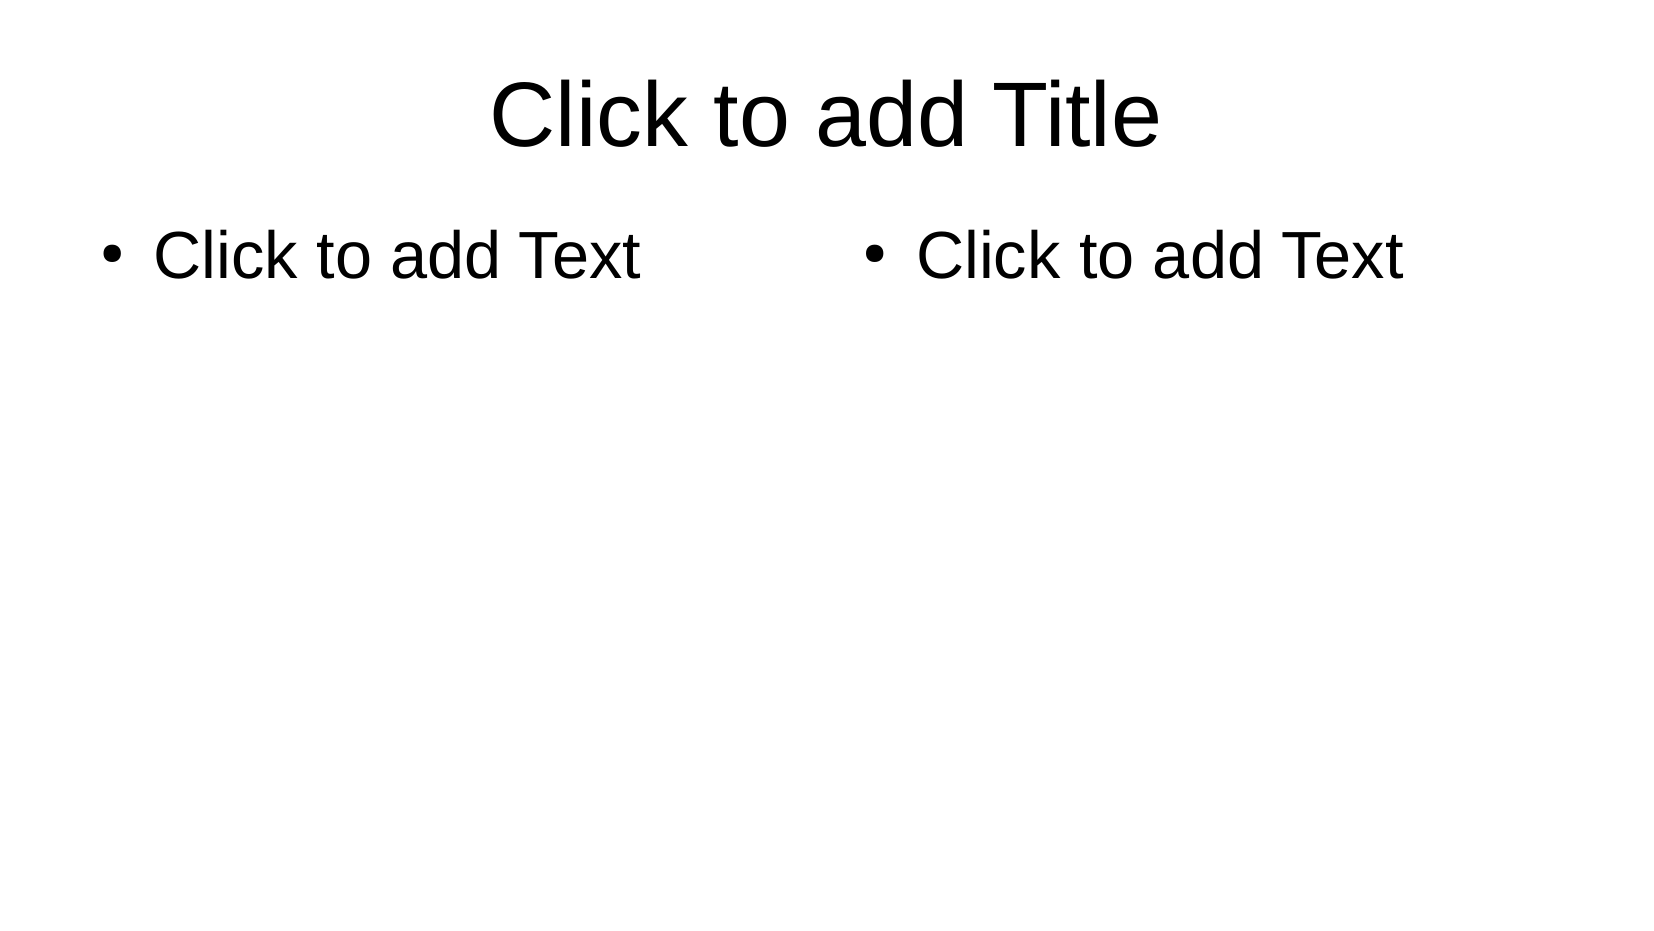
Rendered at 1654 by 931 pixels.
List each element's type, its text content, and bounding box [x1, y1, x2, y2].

list Click to add Text [845, 217, 1572, 758]
title Click to add Title [82, 37, 1571, 193]
list Click to add Text [82, 217, 809, 758]
